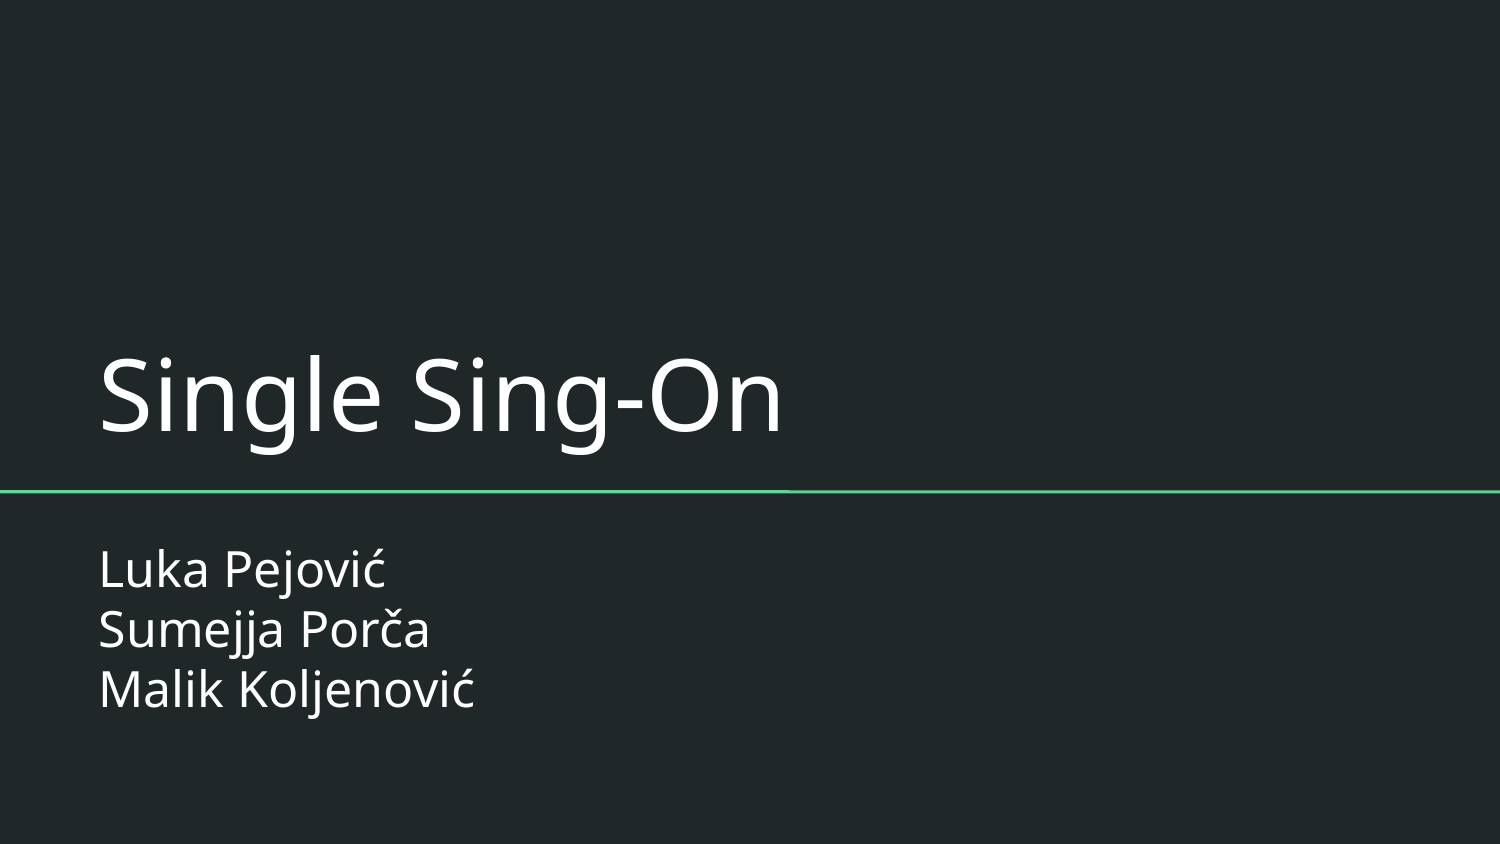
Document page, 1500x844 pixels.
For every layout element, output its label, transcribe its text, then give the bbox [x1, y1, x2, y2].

title Single Sing-On [83, 206, 1417, 467]
subtitle Luka Pejović Sumejja Porča Malik Koljenović [83, 522, 1417, 729]
